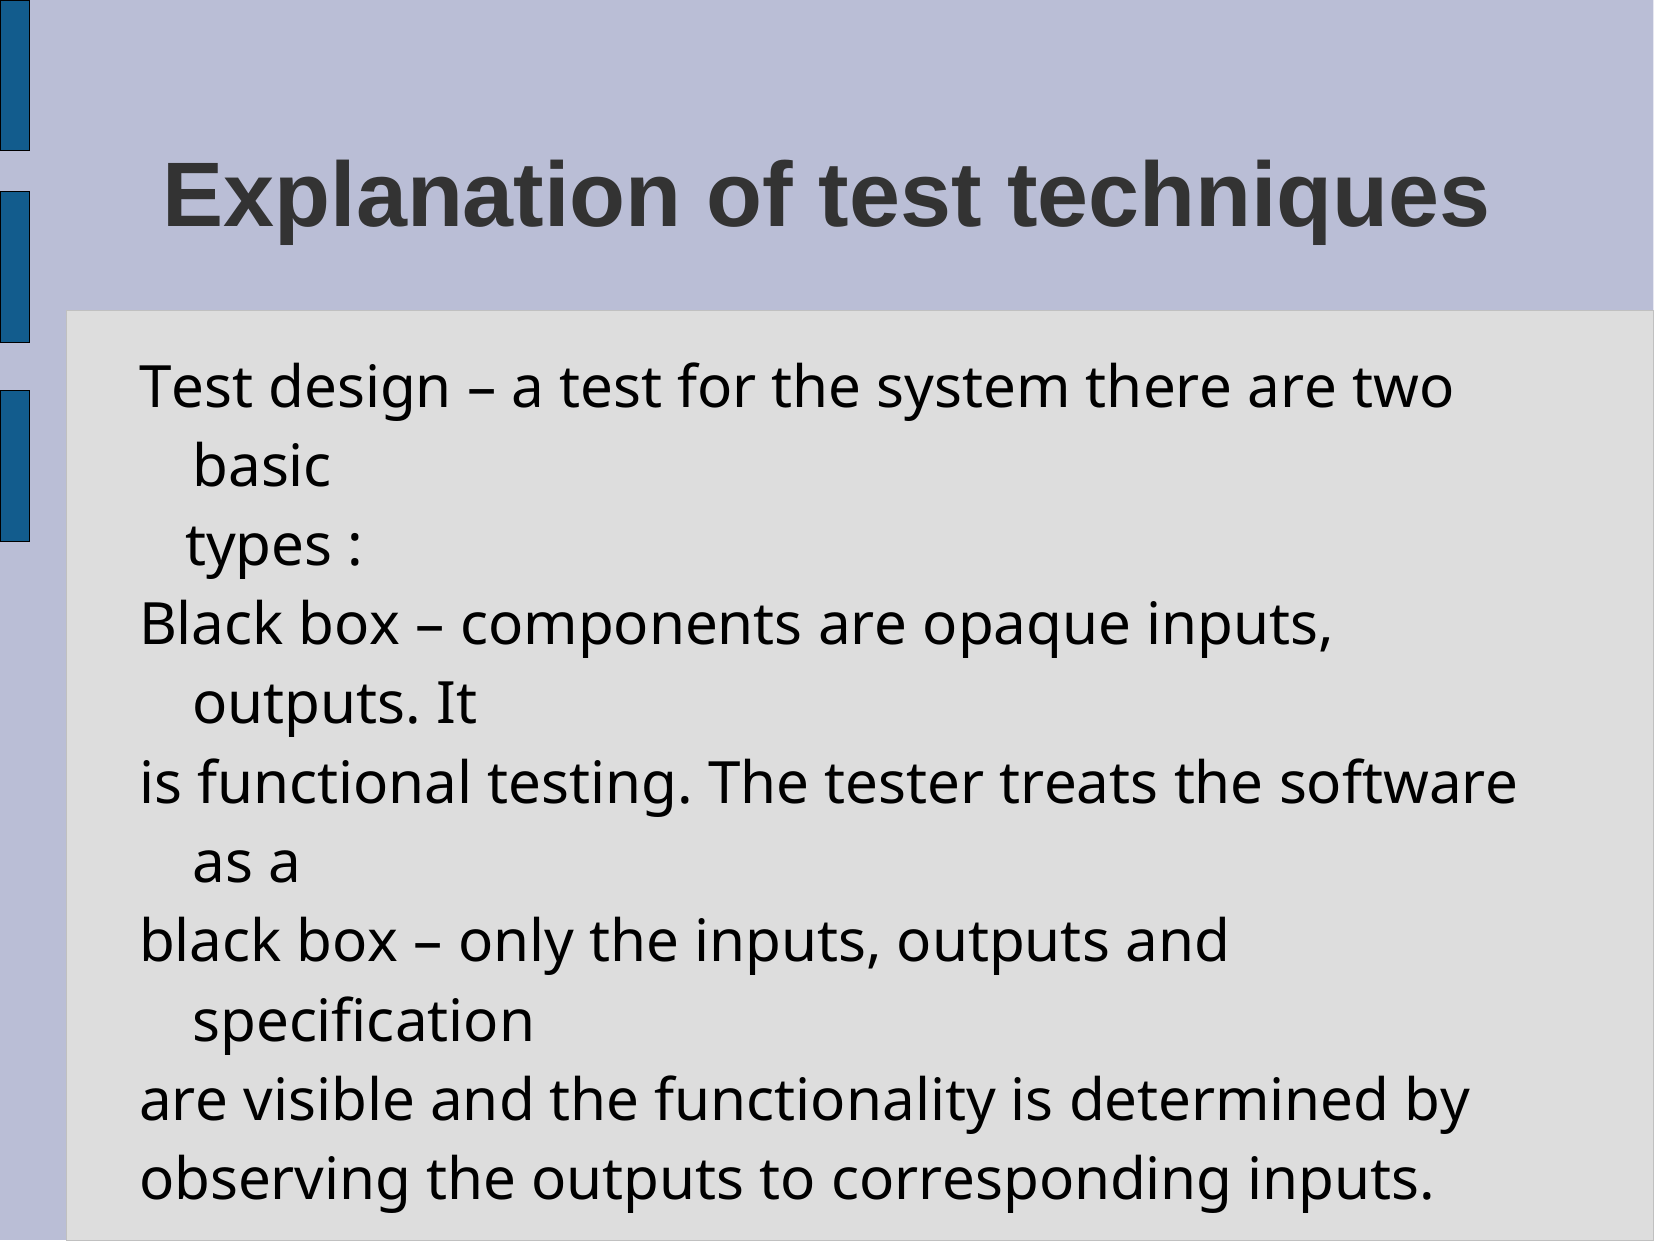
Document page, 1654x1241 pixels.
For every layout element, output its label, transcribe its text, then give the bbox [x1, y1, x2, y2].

title Explanation of test techniques [121, 91, 1534, 299]
list Test design – a test for the system there are two basic types : Black box – components are opaque inputs, outputs. It is functional testing. The tester treats the software as a black box – only the inputs, outputs and specification are visible and the functionality is determined by observing the outputs to corresponding inputs. [121, 344, 1534, 1127]
